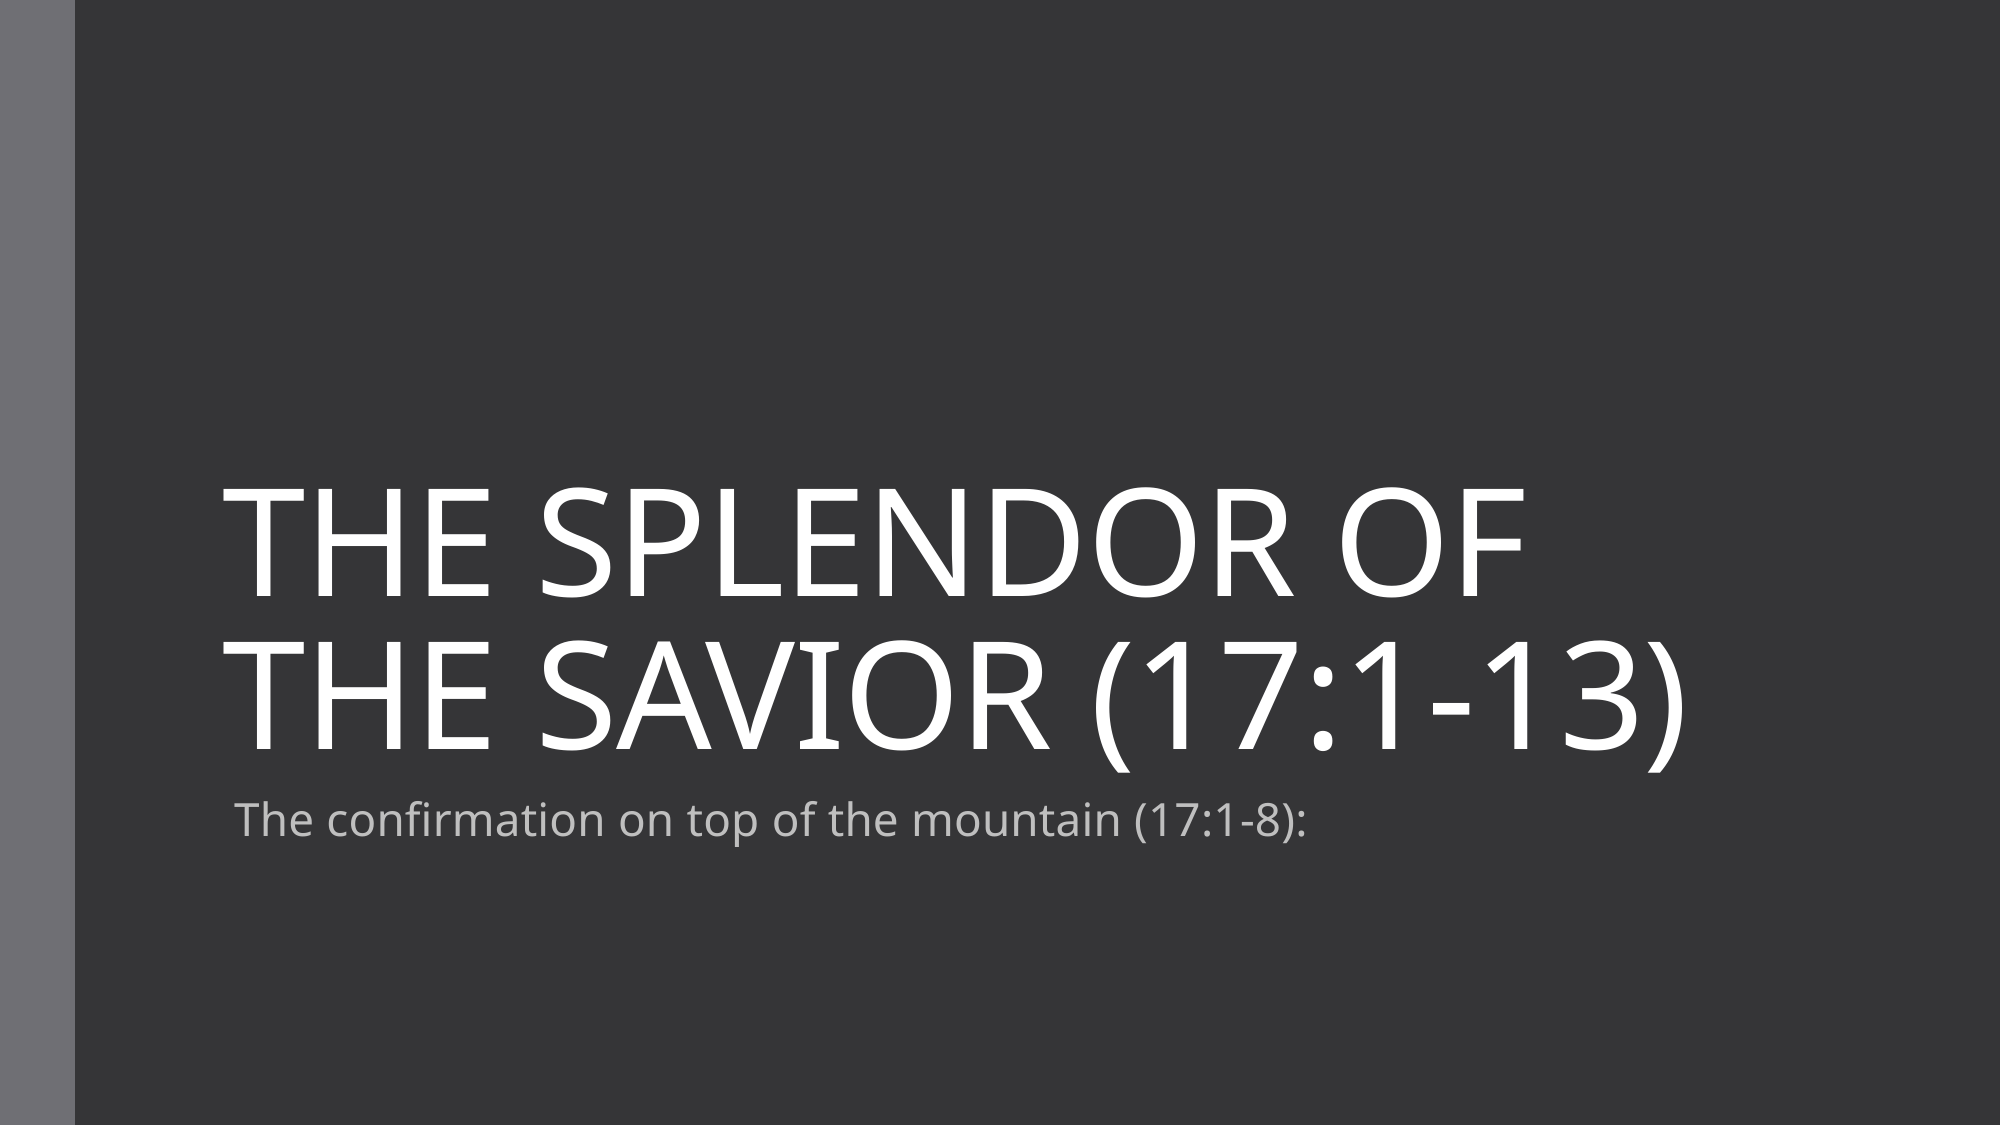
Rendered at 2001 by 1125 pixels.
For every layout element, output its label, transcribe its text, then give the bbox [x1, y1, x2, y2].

title THE SPLENDOR OF THE SAVIOR (17:1-13) [206, 124, 1752, 787]
subtitle The confirmation on top of the mountain (17:1-8): [206, 787, 1752, 1066]
